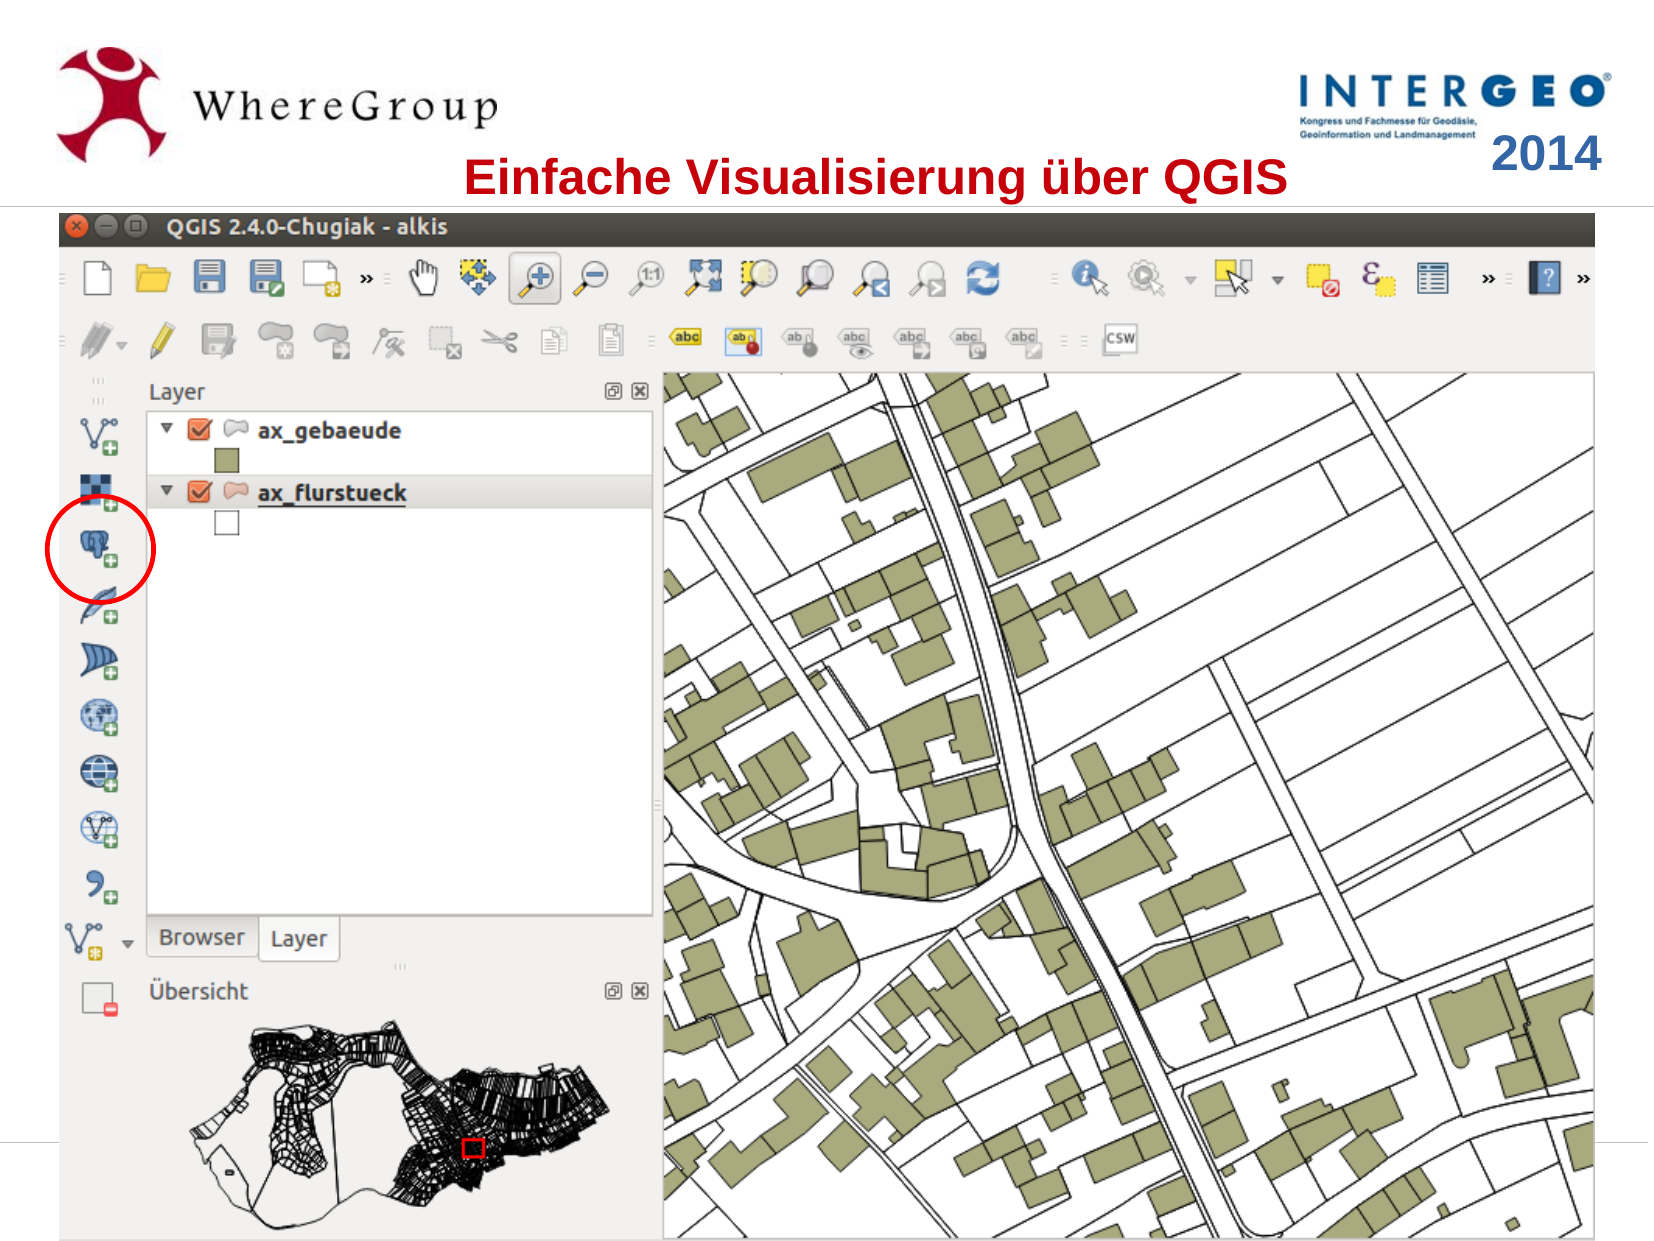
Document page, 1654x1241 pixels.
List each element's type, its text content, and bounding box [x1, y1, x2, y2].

picture [59, 213, 1595, 1241]
text_box Einfache Visualisierung über QGIS [448, 141, 1654, 969]
picture [59, 499, 151, 600]
picture [1299, 29, 1613, 141]
picture [56, 47, 497, 163]
